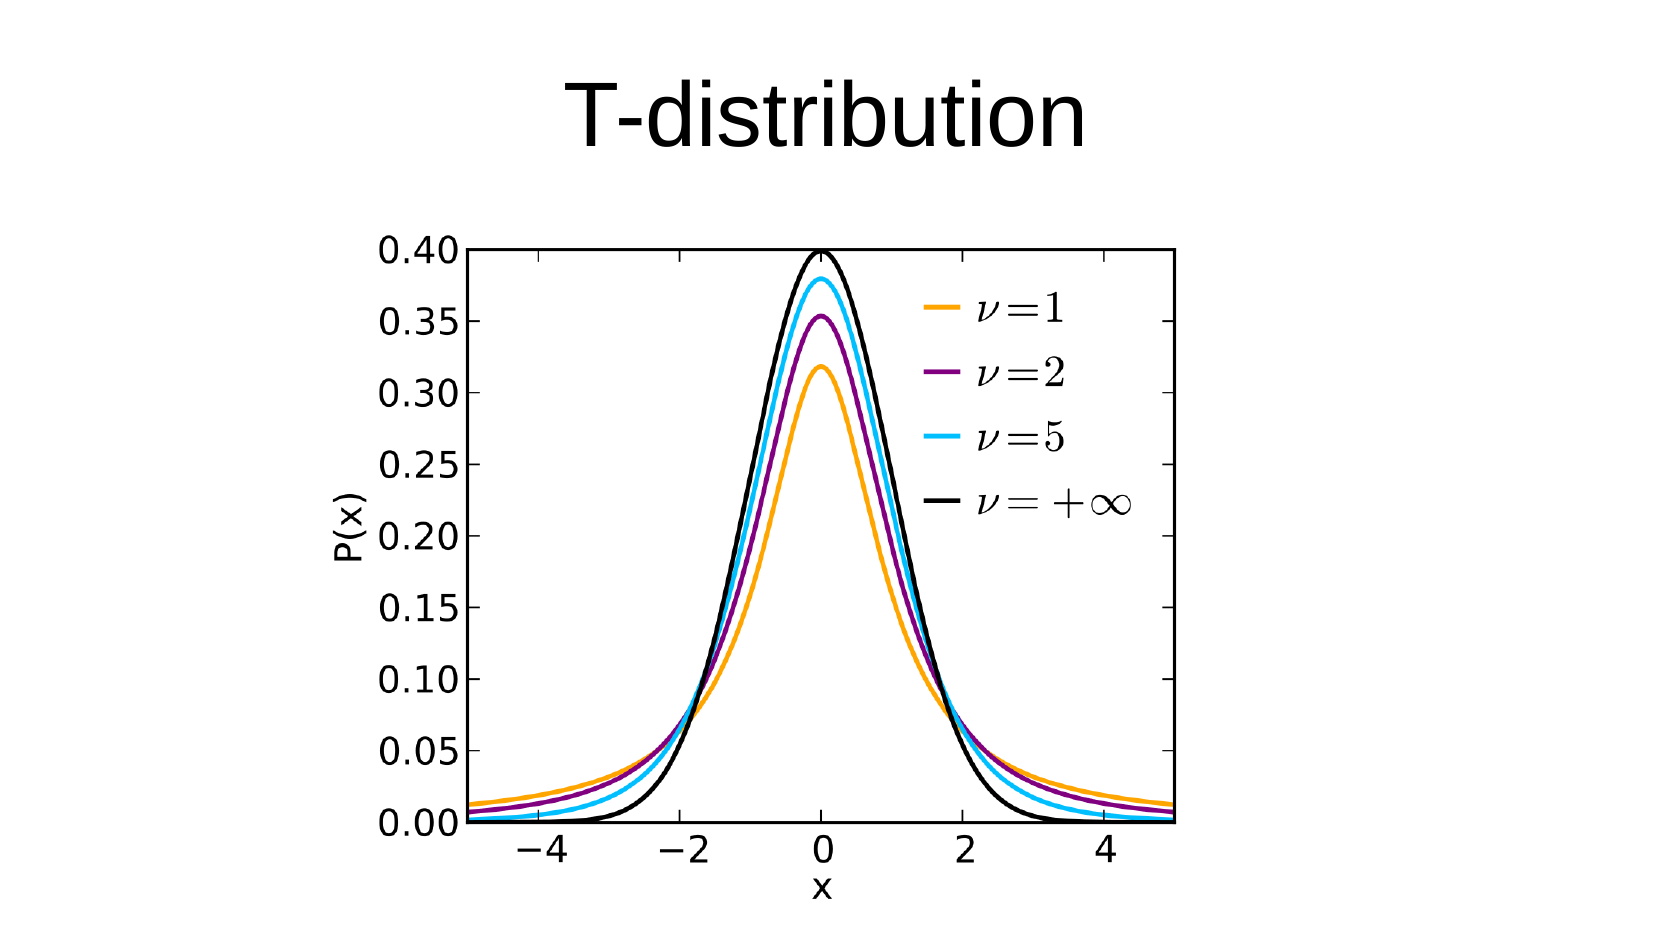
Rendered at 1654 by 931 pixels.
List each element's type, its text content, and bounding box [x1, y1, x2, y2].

title T-distribution [82, 37, 1571, 193]
picture [315, 199, 1210, 916]
